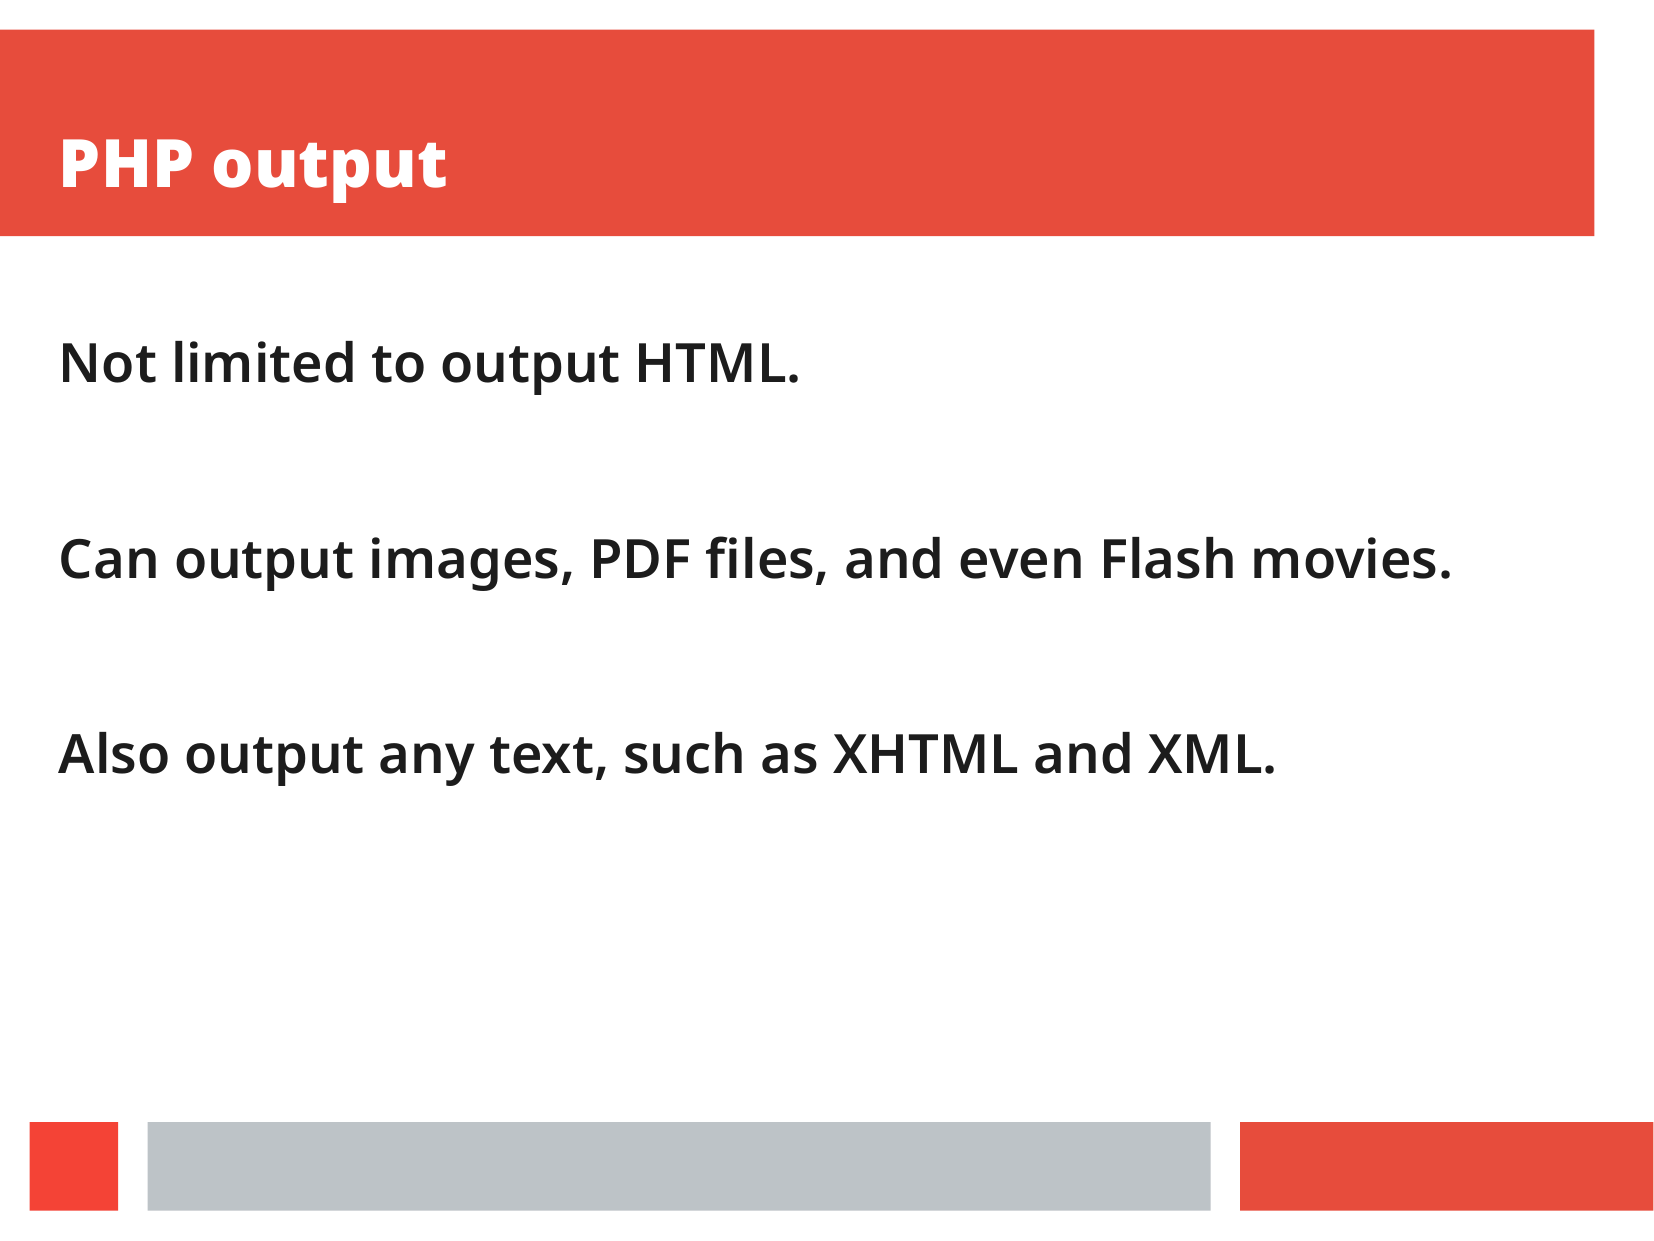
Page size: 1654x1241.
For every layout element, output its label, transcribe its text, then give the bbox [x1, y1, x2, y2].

list Not limited to output HTML. Can output images, PDF files, and even Flash movies. Also output any text, such as XHTML and XML. [59, 324, 1565, 1093]
title PHP output [59, 59, 1595, 207]
